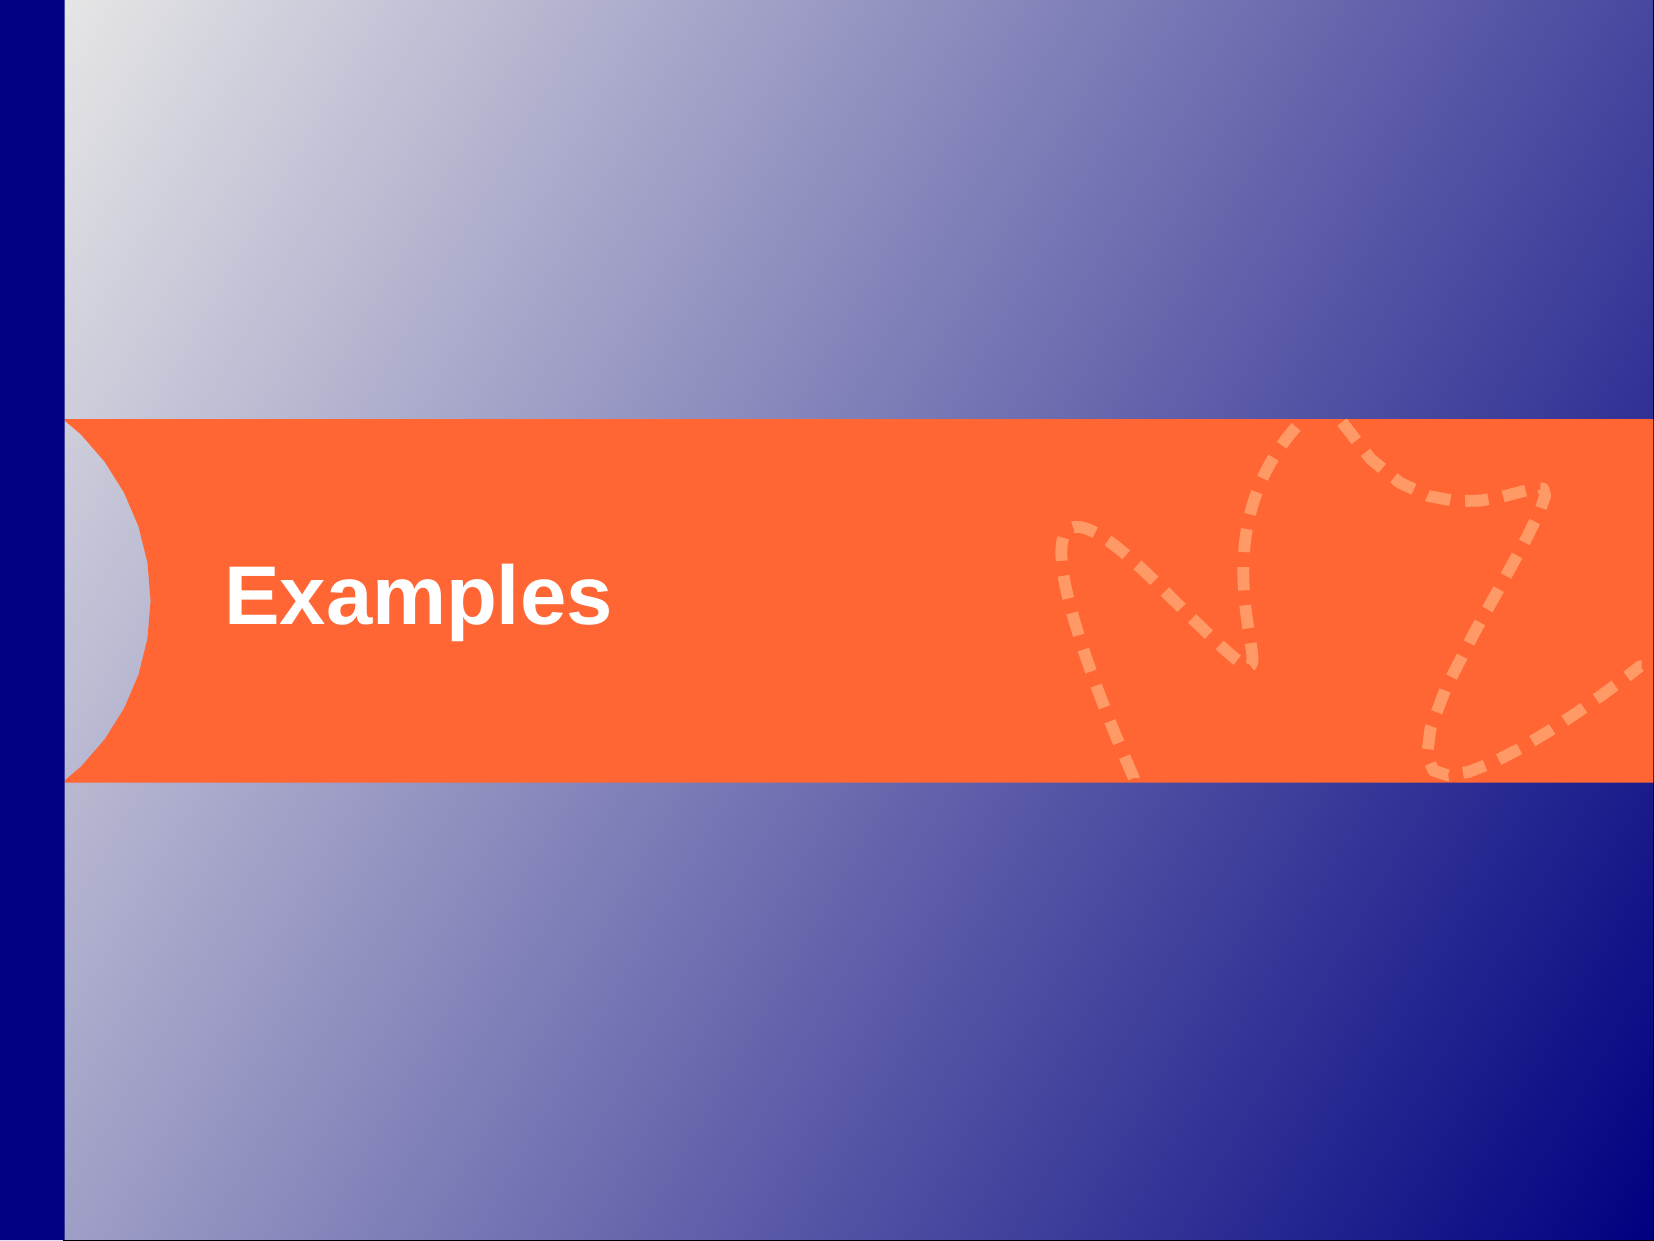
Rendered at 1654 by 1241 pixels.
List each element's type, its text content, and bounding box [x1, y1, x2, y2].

title Examples [224, 497, 1093, 704]
